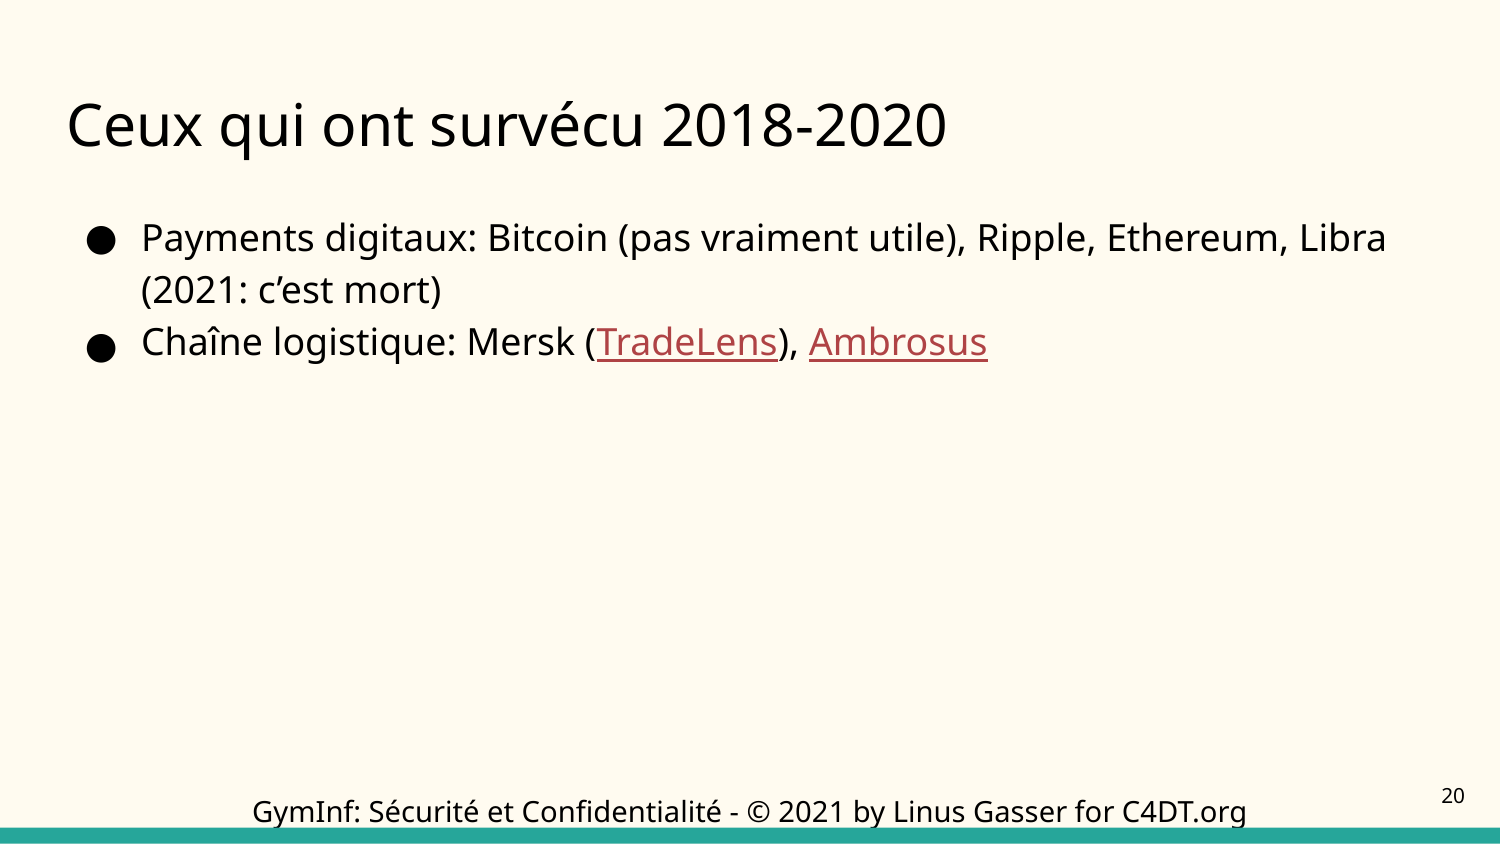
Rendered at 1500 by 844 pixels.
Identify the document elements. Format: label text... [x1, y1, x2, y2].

list Payments digitaux: Bitcoin (pas vraiment utile), Ripple, Ethereum, Libra (2021: c’est mort) Chaîne logistique: Mersk (TradeLens), Ambrosus [51, 192, 1449, 750]
slide_number <number> [1389, 764, 1480, 830]
title Ceux qui ont survécu 2018-2020 [51, 72, 1449, 174]
